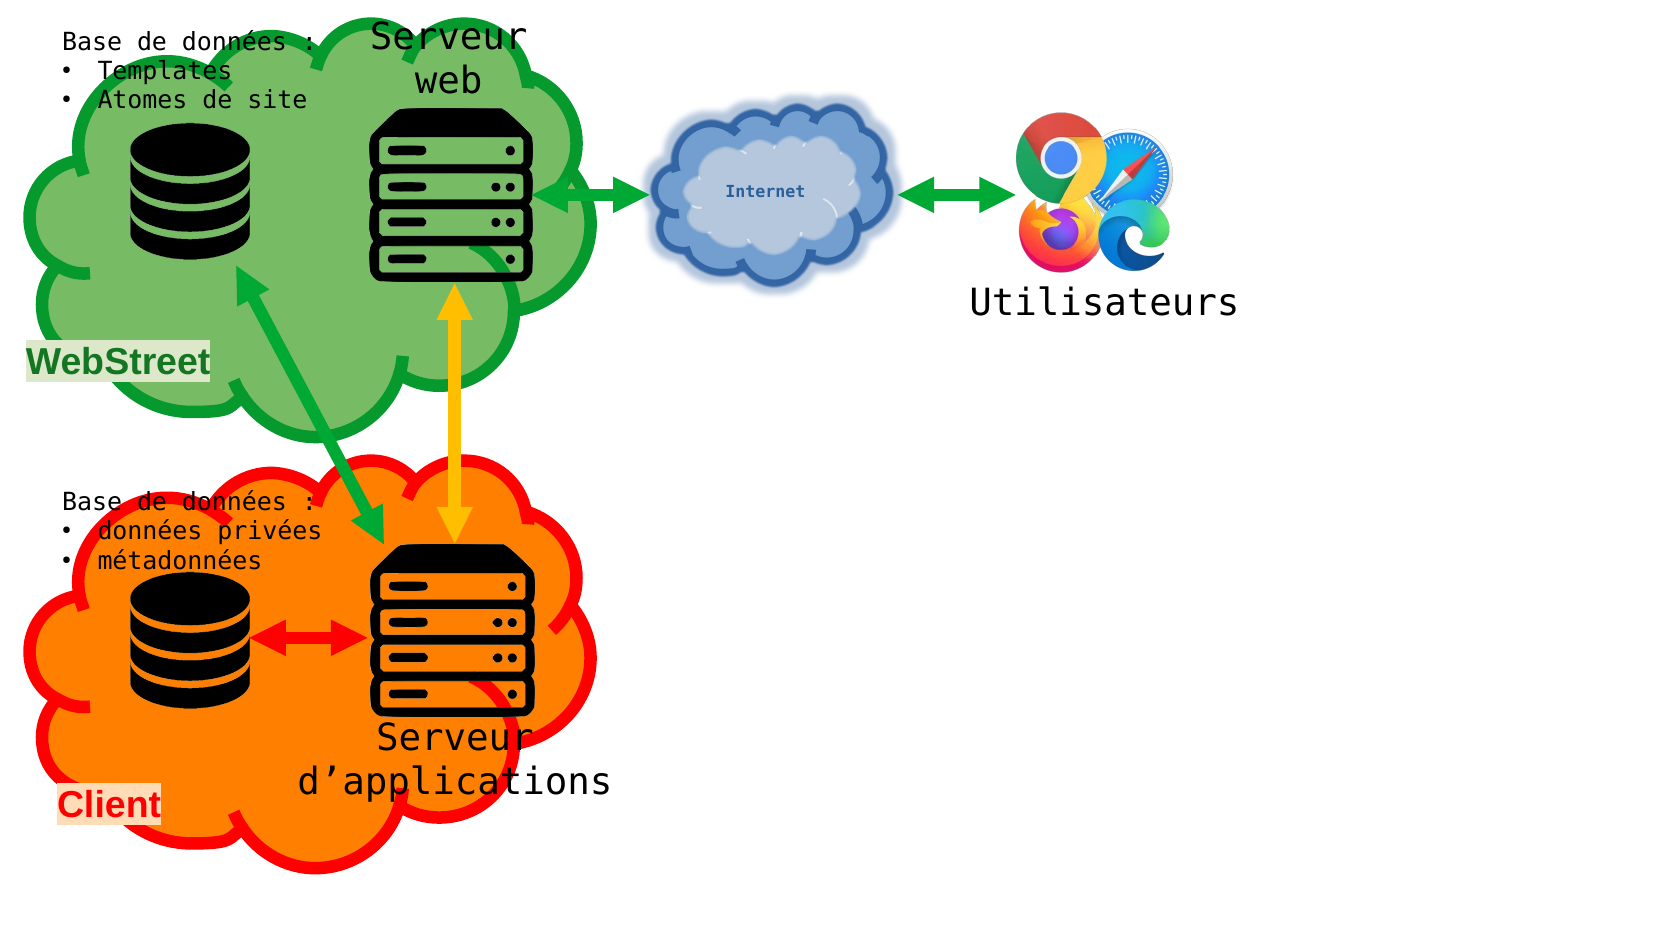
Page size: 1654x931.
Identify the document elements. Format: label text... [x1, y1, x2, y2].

text_box Client [35, 775, 184, 833]
text_box Serveur web [336, 7, 562, 153]
picture [370, 544, 535, 708]
text_box Utilisateurs [927, 273, 1282, 419]
text_box [238, 153, 591, 435]
text_box [455, 460, 591, 708]
text_box [349, 460, 454, 544]
picture [369, 153, 533, 282]
text_box WebStreet [0, 332, 237, 390]
text_box [329, 472, 341, 479]
picture [999, 99, 1190, 273]
text_box [29, 483, 382, 869]
text_box [657, 110, 887, 280]
text_box [29, 176, 319, 438]
text_box [243, 472, 300, 479]
text_box Base de données : Templates Atomes de site [47, 19, 343, 181]
picture [118, 181, 262, 266]
text_box Serveur d’applications [277, 708, 632, 855]
text_box [533, 100, 583, 193]
text_box Internet [686, 139, 859, 251]
text_box Base de données : données privées métadonnées [47, 479, 343, 642]
picture [118, 571, 262, 715]
